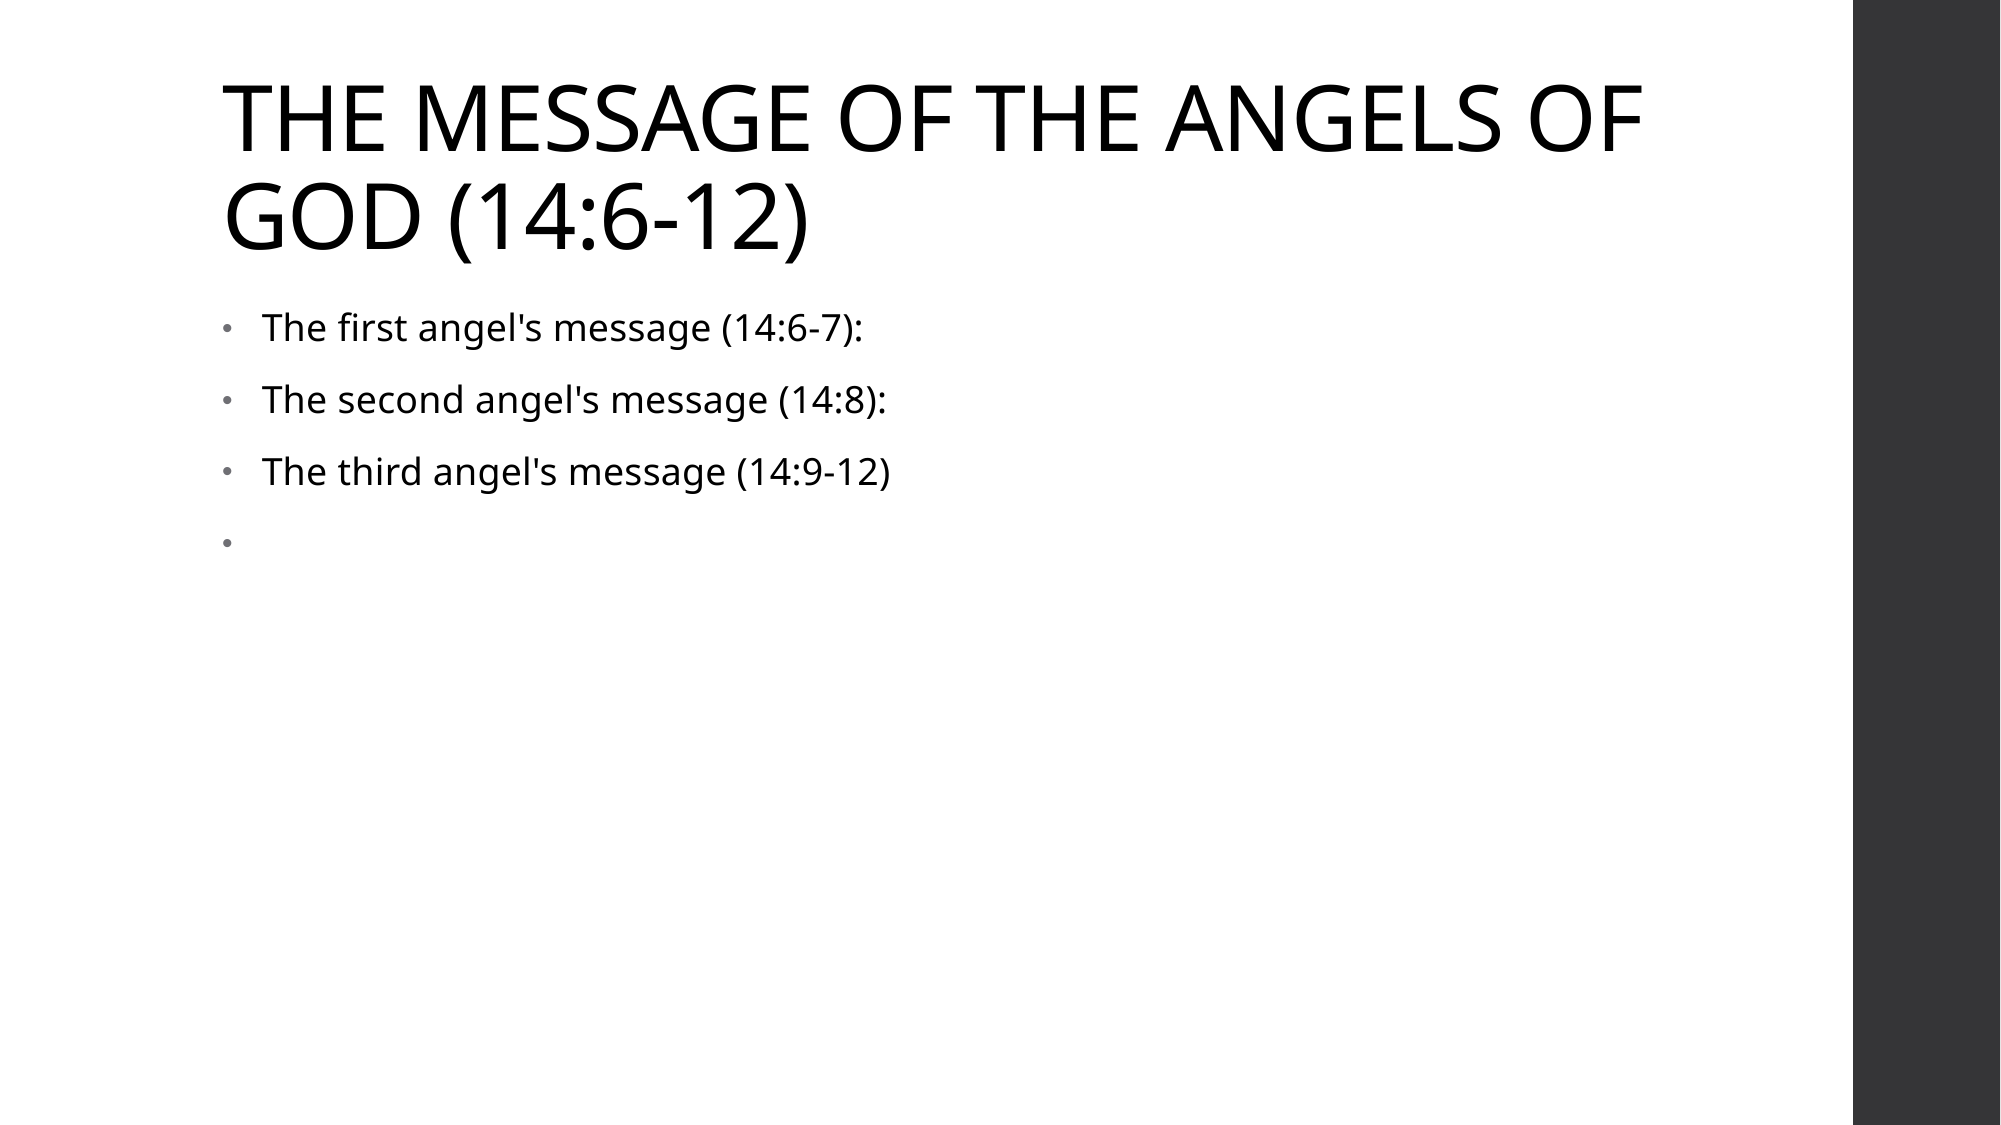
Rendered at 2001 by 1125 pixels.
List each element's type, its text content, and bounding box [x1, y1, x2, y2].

title THE MESSAGE OF THE ANGELS OF GOD (14:6-12) [206, 60, 1797, 278]
list The first angel's message (14:6-7): The second angel's message (14:8): The third angel's message (14:9-12) [206, 299, 1617, 1014]
